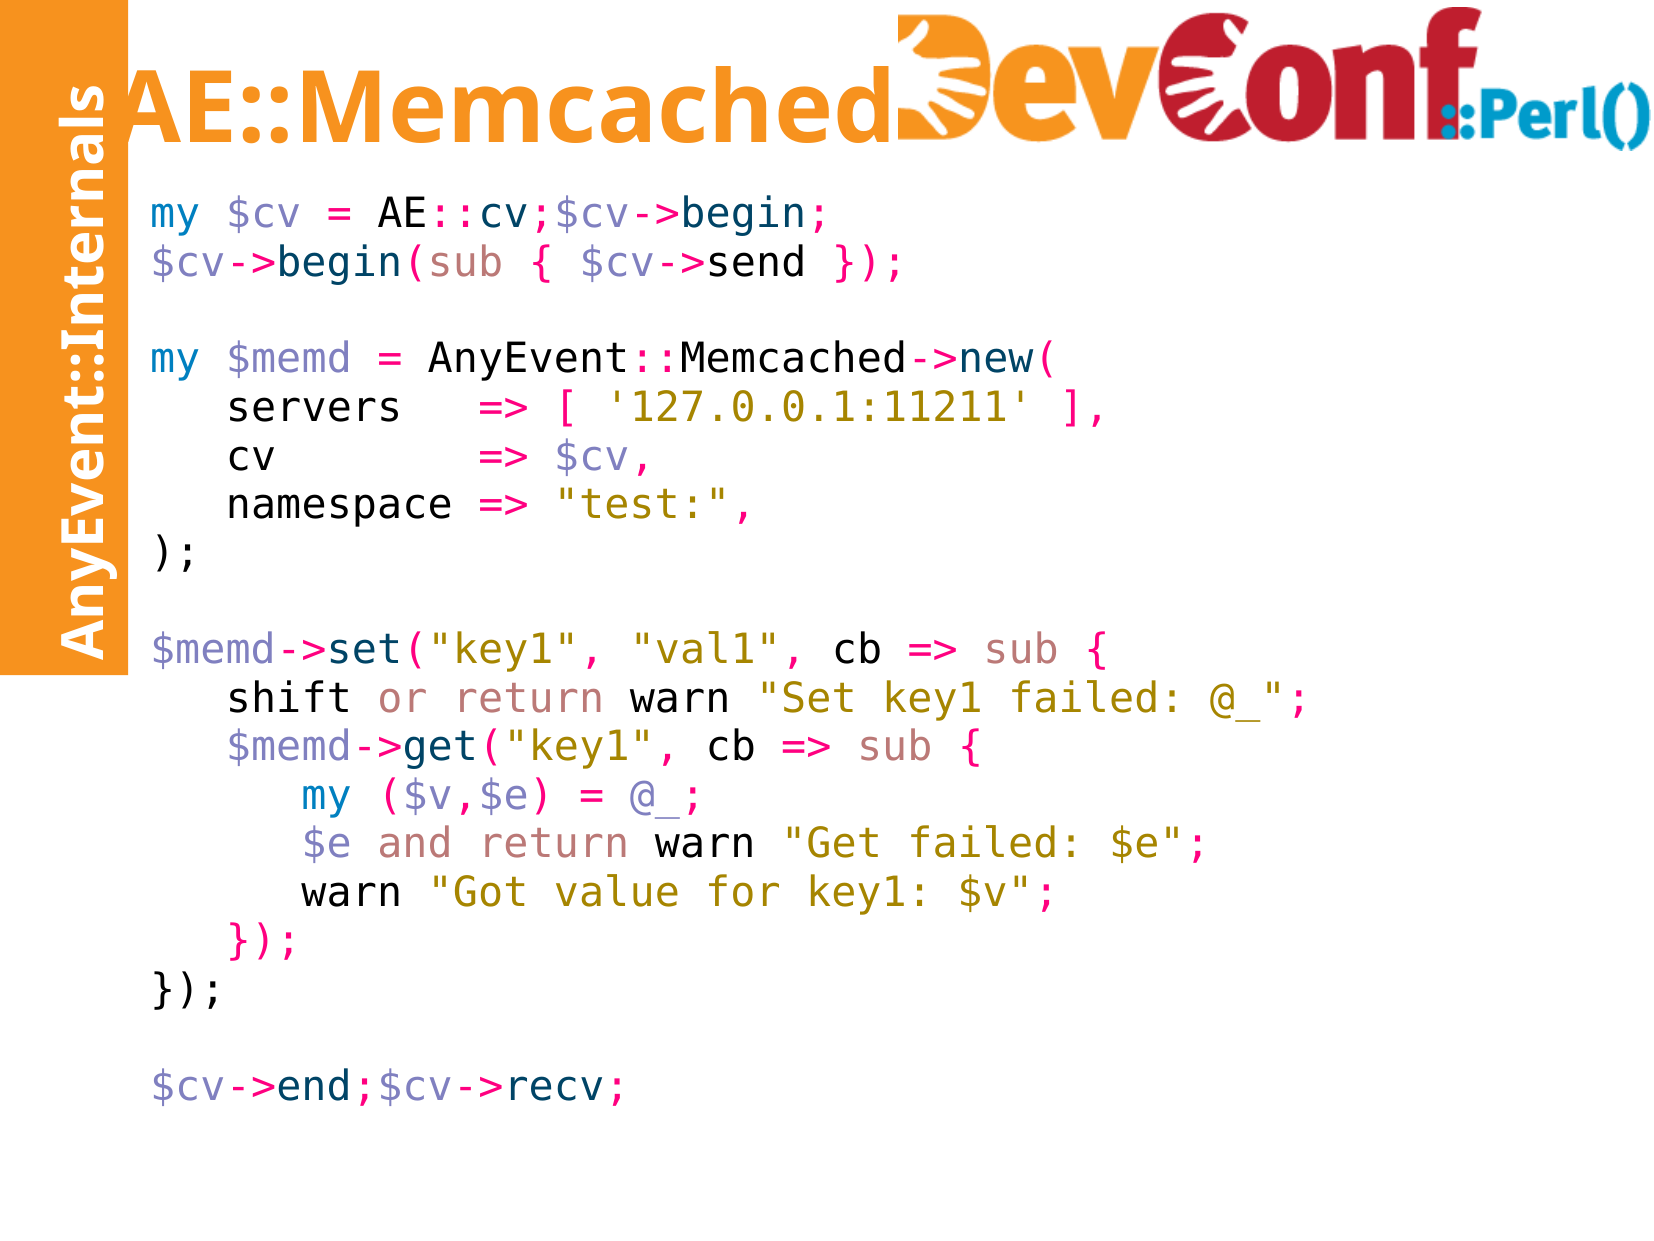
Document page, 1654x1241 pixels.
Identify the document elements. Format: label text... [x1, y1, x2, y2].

picture [898, 7, 1651, 151]
text_box AnyEvent::Internals [0, 0, 84, 676]
title AE::Memcached [112, 45, 901, 162]
text_box my $cv = AE::cv;$cv->begin; $cv->begin(sub { $cv->send }); my $memd = AnyEvent::Memcached->new( servers => [ '127.0.0.1:11211' ], cv => $cv, namespace => "test:", ); $memd->set("key1", "val1", cb => sub { shift or return warn "Set key1 failed: @_"; $memd->get("key1", cb => sub { my ($v,$e) = @_; $e and return warn "Get failed: $e"; warn "Got value for key1: $v"; }); }); $cv->end;$cv->recv; [150, 188, 1576, 1193]
